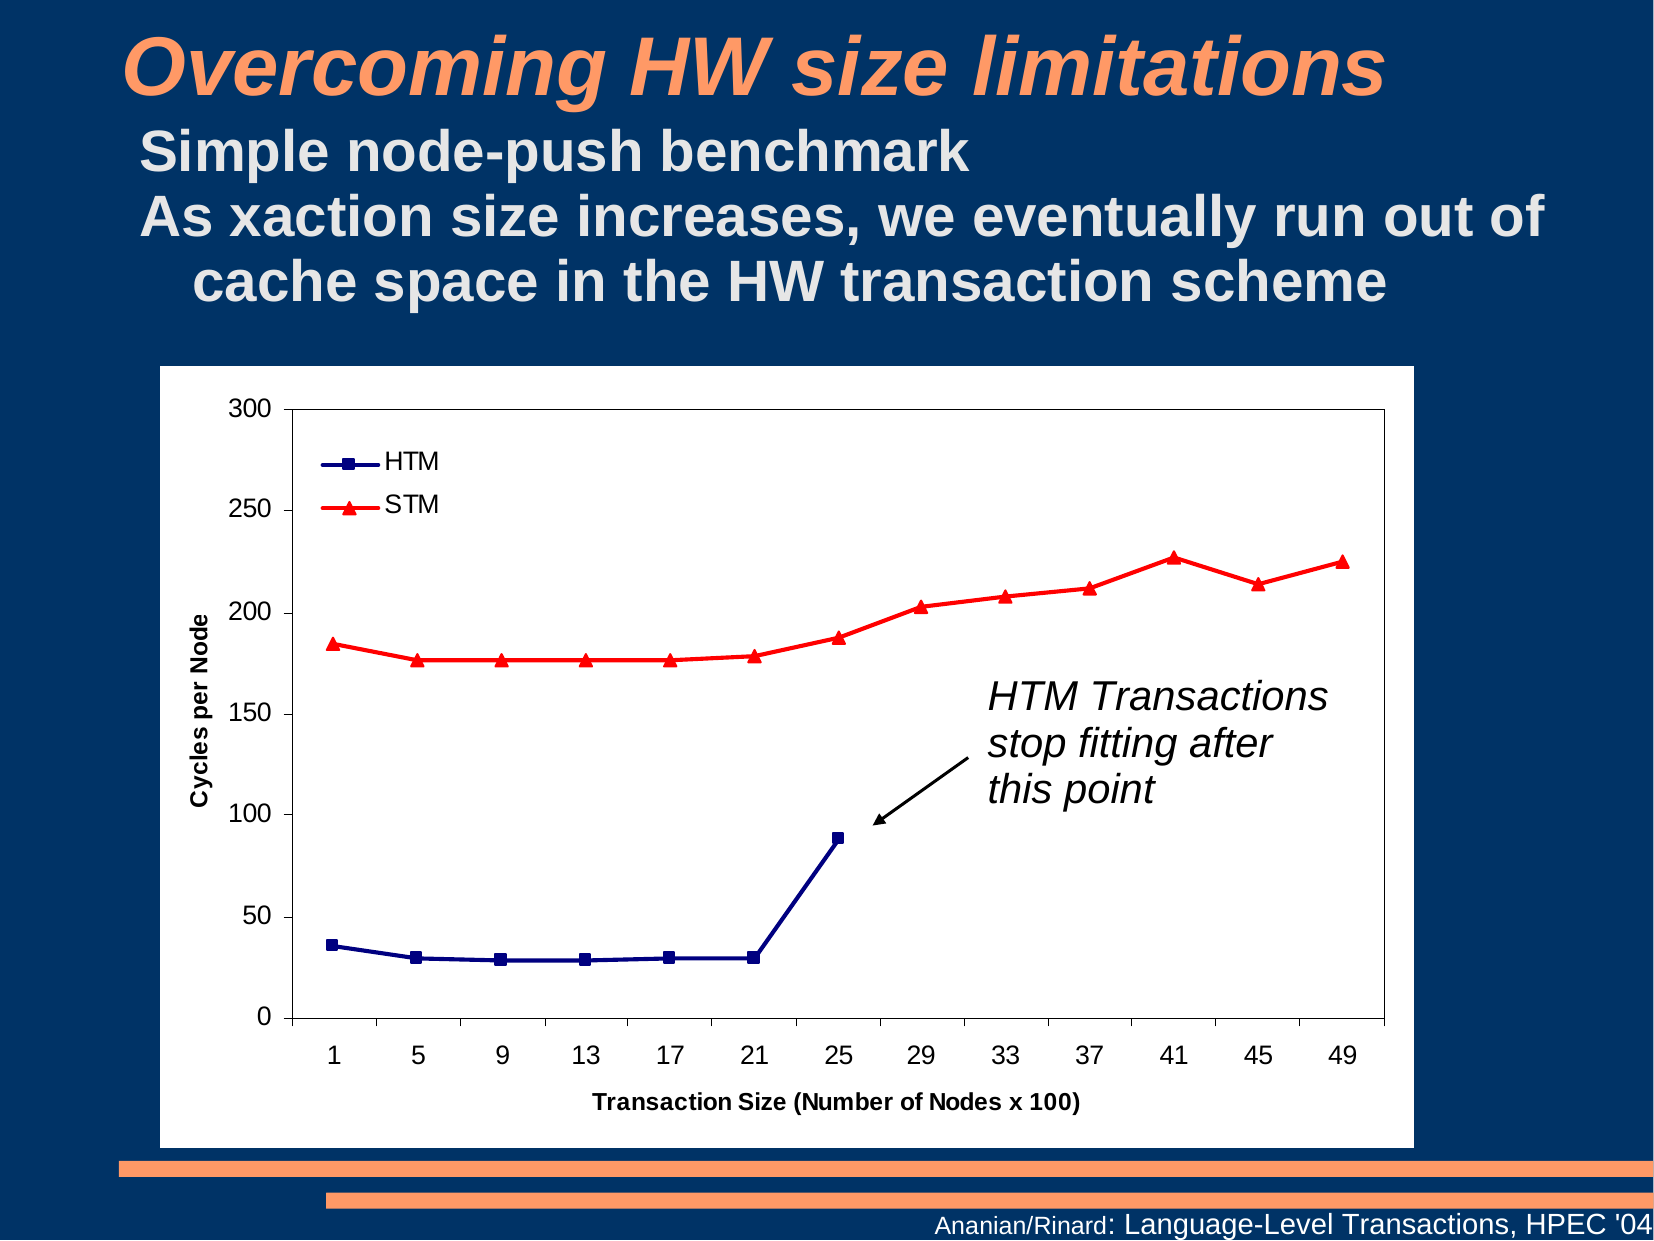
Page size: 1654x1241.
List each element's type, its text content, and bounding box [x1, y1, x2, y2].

chart [150, 355, 1425, 1156]
list Simple node-push benchmark As xaction size increases, we eventually run out of cache space in the HW transaction scheme [121, 118, 1561, 378]
text_box HTM Transactions stop fitting after this point [972, 665, 1348, 831]
title Overcoming HW size limitations [121, 0, 1534, 118]
